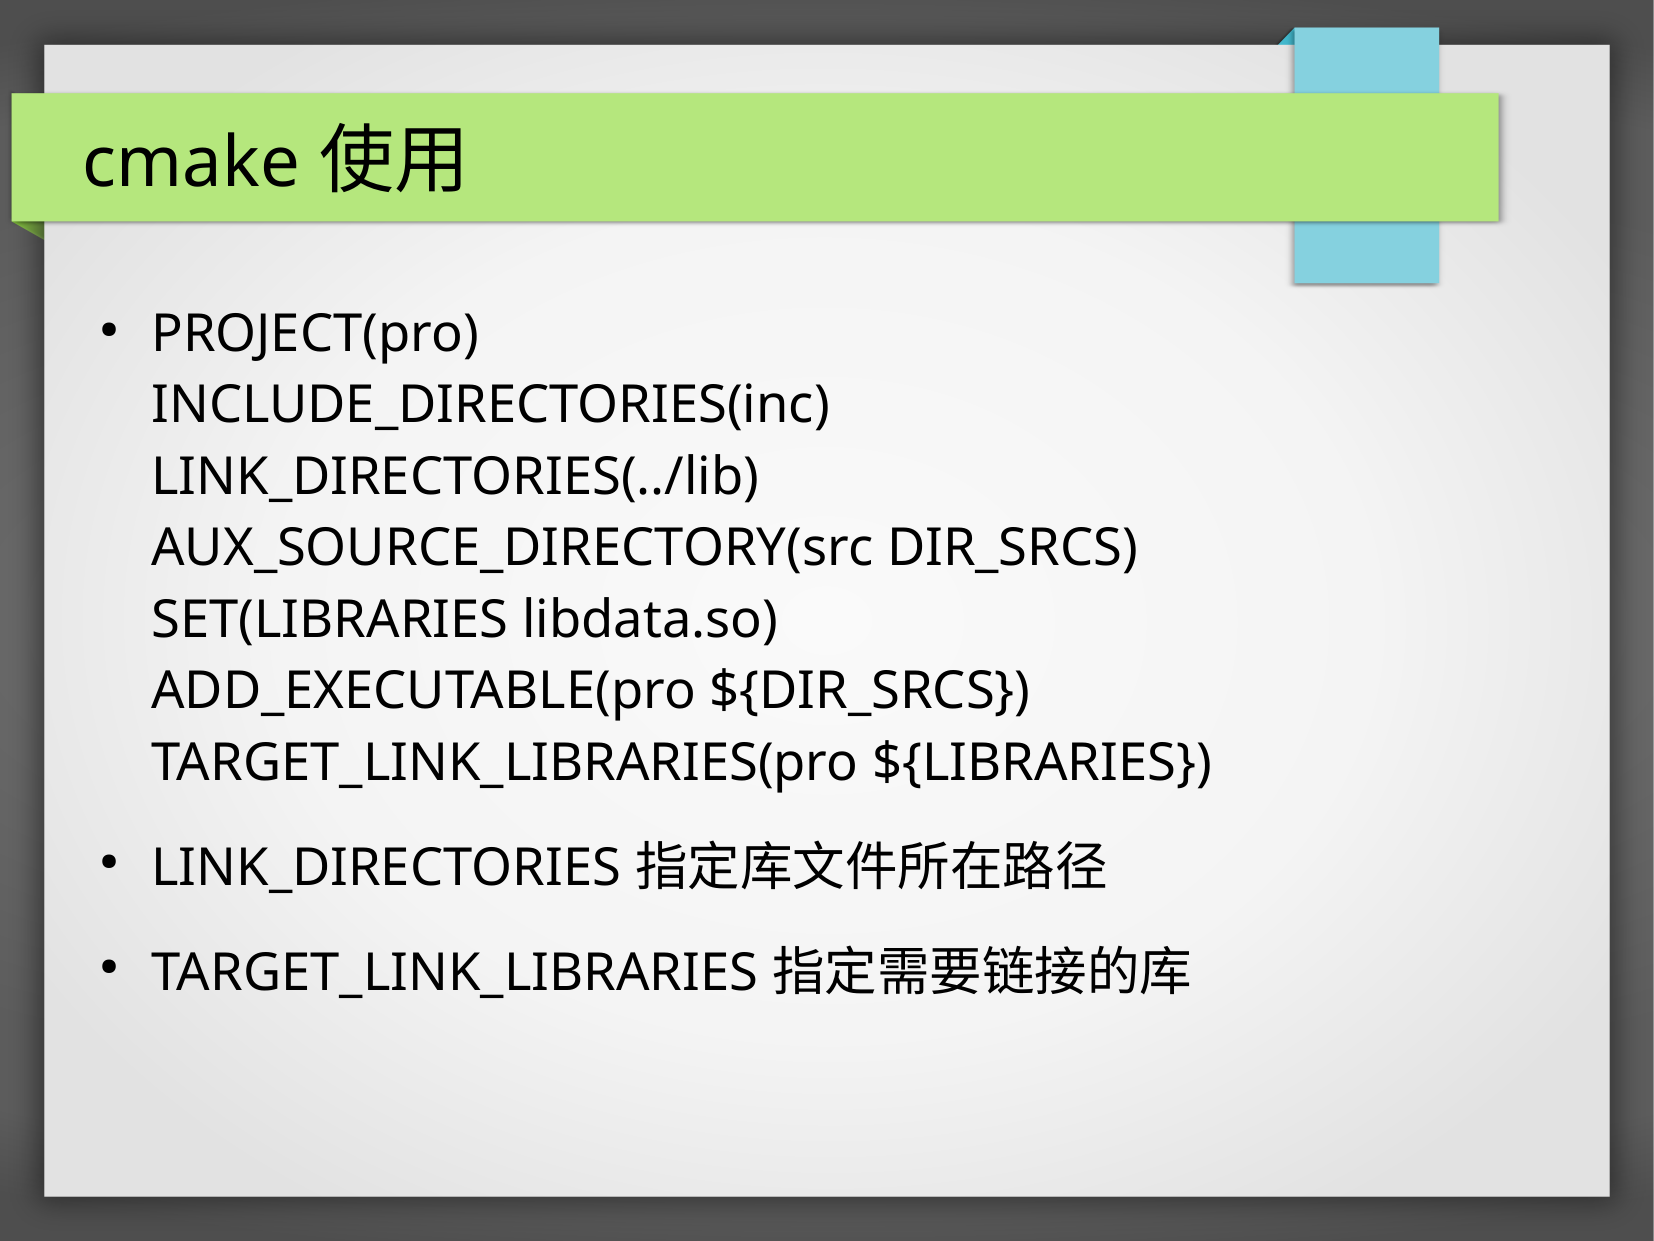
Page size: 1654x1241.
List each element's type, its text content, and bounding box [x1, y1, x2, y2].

list PROJECT(pro) INCLUDE_DIRECTORIES(inc) LINK_DIRECTORIES(../lib) AUX_SOURCE_DIRECTORY(src DIR_SRCS) SET(LIBRARIES libdata.so) ADD_EXECUTABLE(pro ${DIR_SRCS}) TARGET_LINK_LIBRARIES(pro ${LIBRARIES}) LINK_DIRECTORIES指定库文件所在路径 TARGET_LINK_LIBRARIES指定需要链接的库 [82, 295, 1571, 1015]
title cmake使用 [82, 94, 1264, 213]
picture [0, 0, 1654, 1241]
